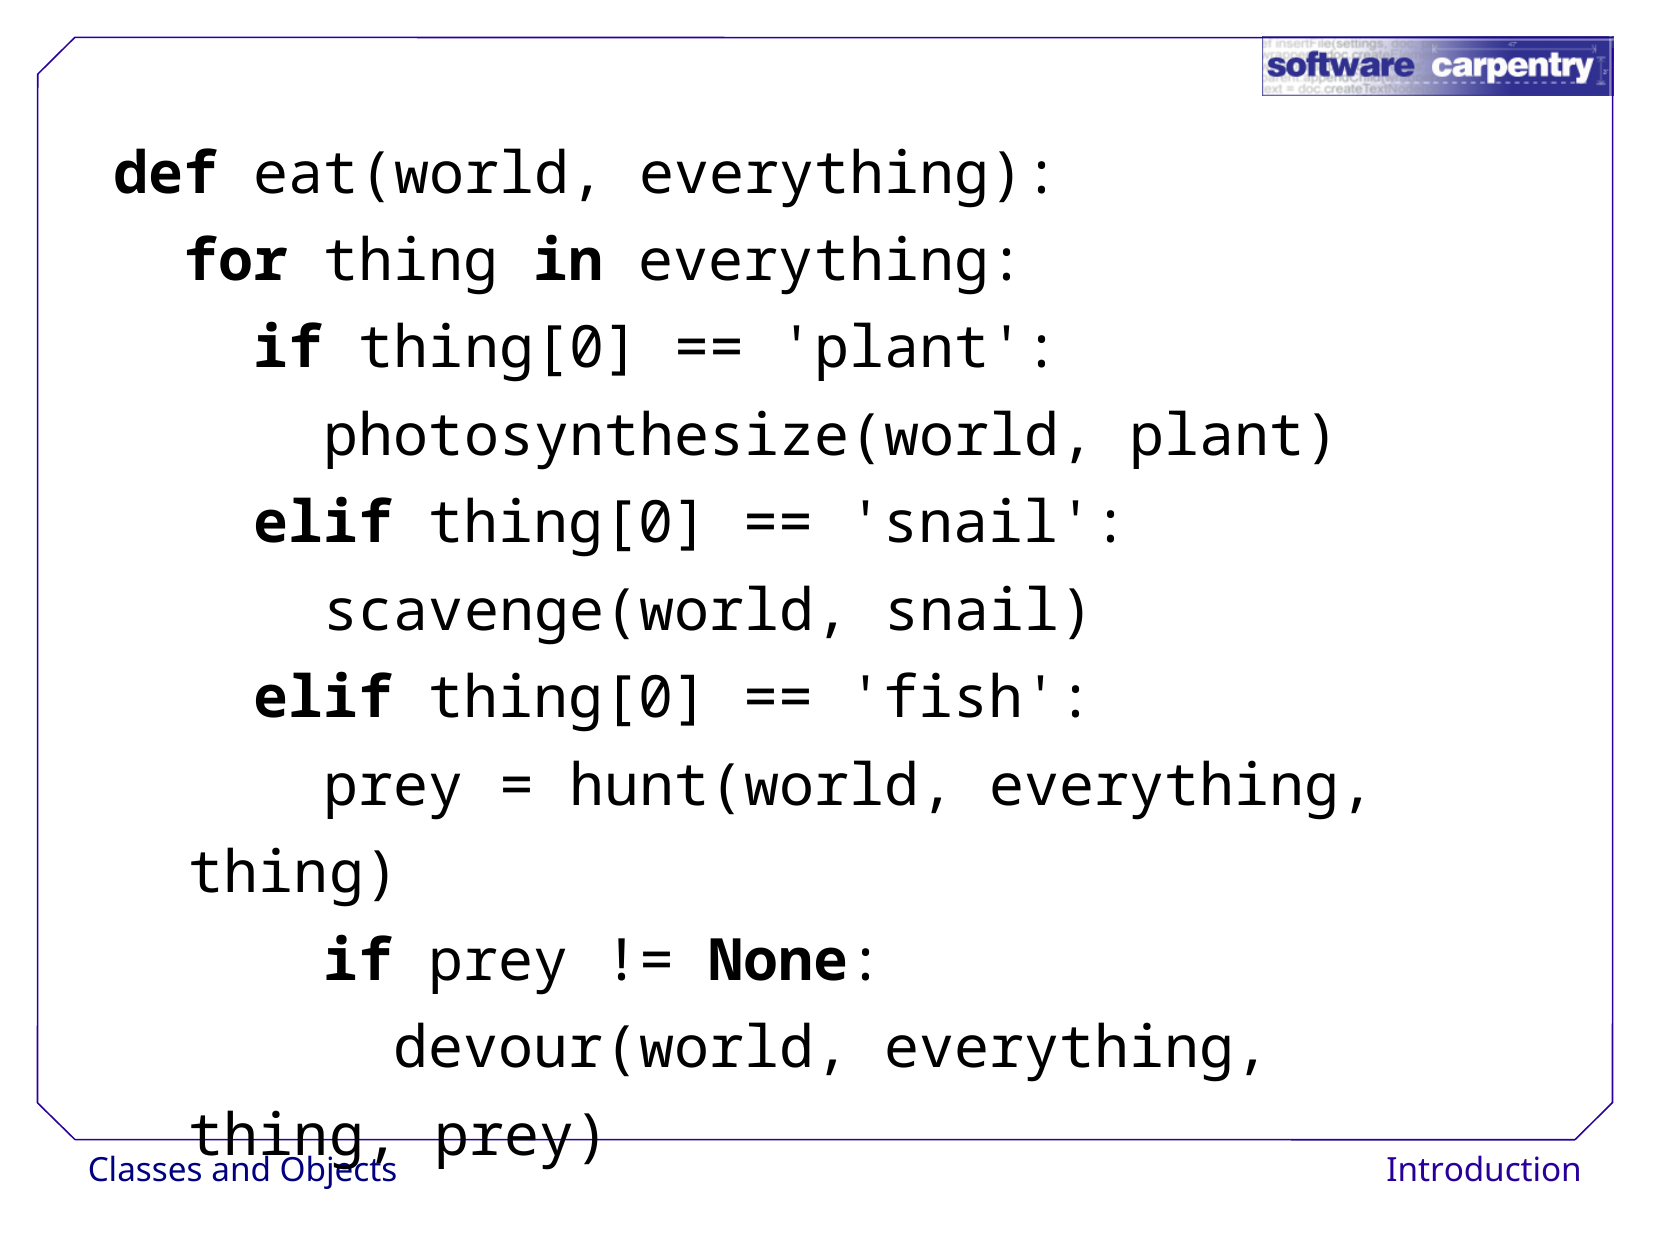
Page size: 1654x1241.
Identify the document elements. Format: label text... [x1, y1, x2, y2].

text_box def eat(world, everything): for thing in everything: if thing[0] == 'plant': photosynthesize(world, plant) elif thing[0] == 'snail': scavenge(world, snail) elif thing[0] == 'fish': prey = hunt(world, everything, thing) if prey != None: devour(world, everything, thing, prey) [99, 109, 1517, 1175]
picture [1262, 36, 1614, 96]
